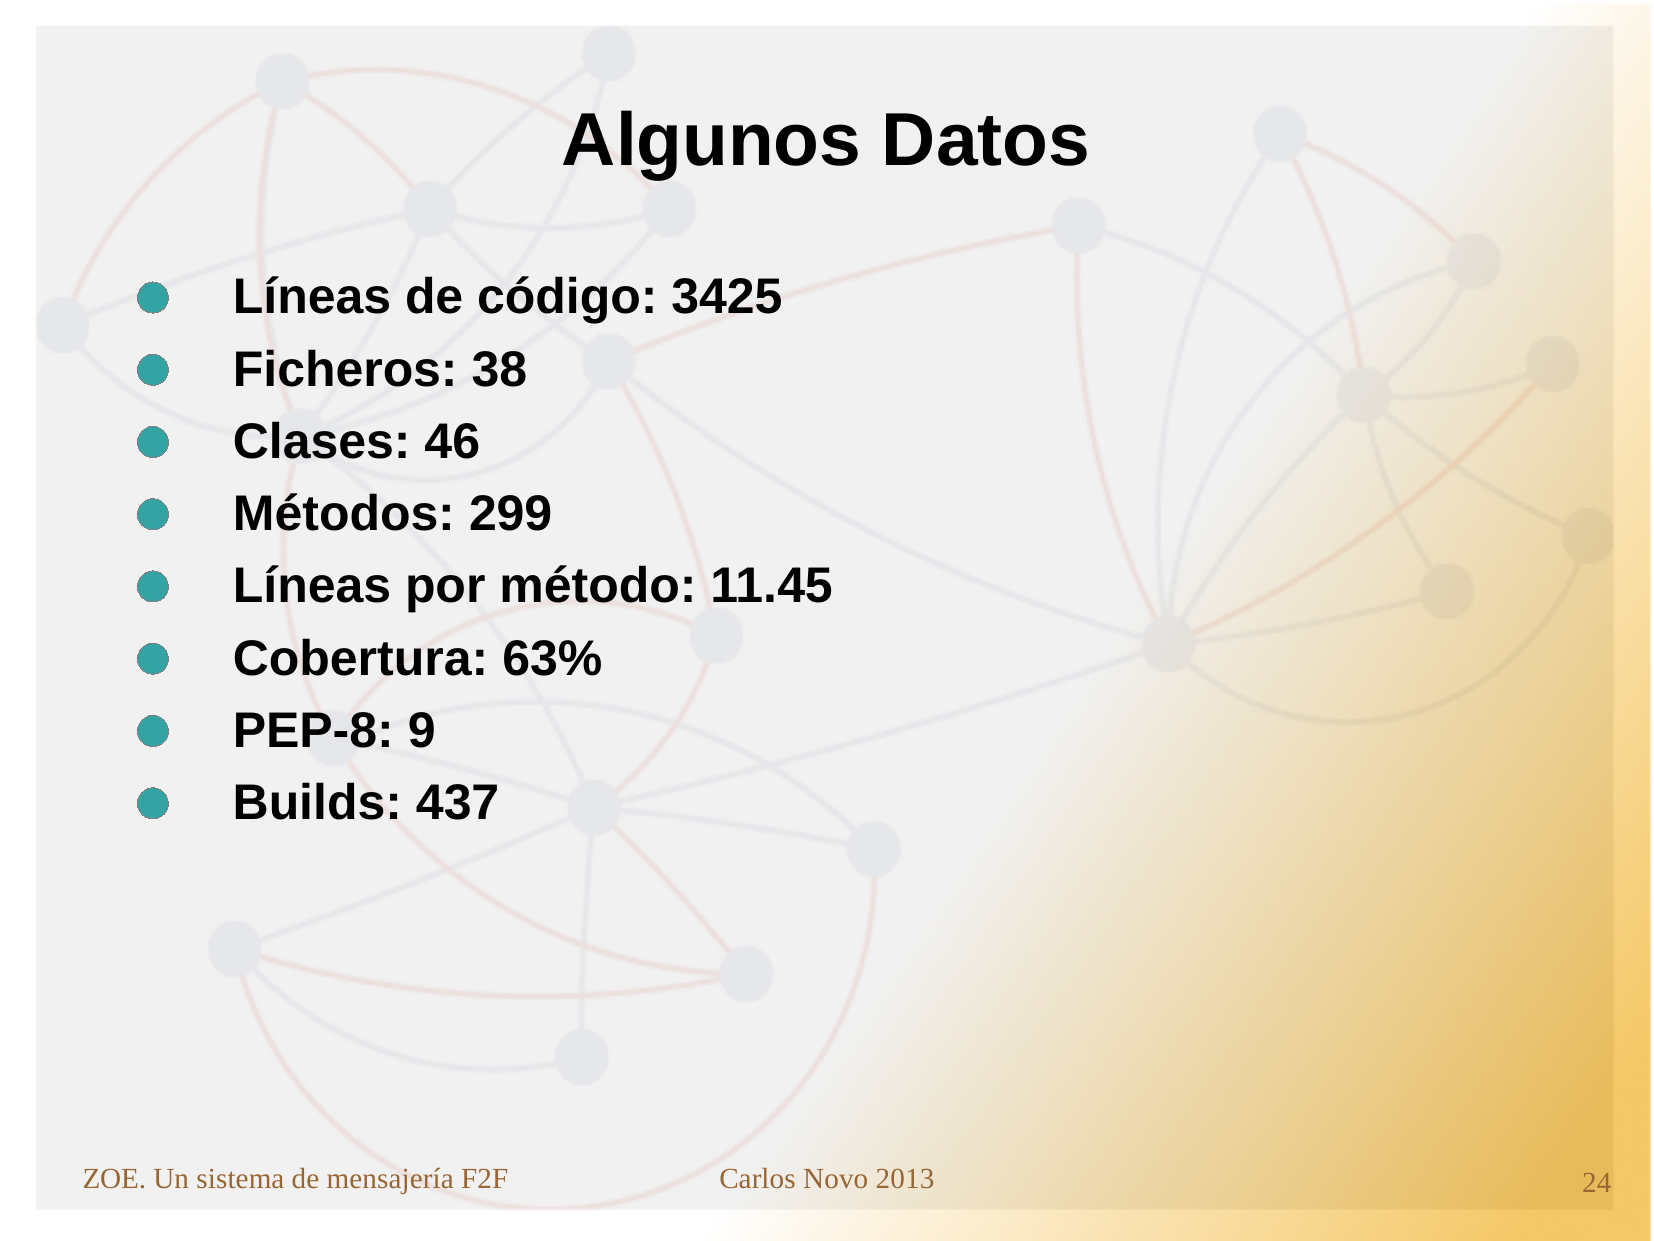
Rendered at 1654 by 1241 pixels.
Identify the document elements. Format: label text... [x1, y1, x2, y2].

text_box [137, 570, 169, 602]
text_box Métodos: 299 [218, 477, 574, 550]
text_box Clases: 46 [218, 405, 501, 477]
text_box Ficheros: 38 [218, 333, 549, 406]
picture [0, 0, 1654, 1241]
text_box [137, 426, 169, 458]
text_box [137, 281, 169, 314]
text_box Líneas de código: 3425 [218, 261, 809, 334]
text_box [137, 643, 169, 675]
text_box [137, 354, 169, 386]
text_box [137, 787, 169, 819]
text_box Cobertura: 63% [218, 622, 639, 695]
text_box Algunos Datos [505, 95, 1148, 185]
text_box [137, 498, 169, 530]
text_box Líneas por método: 11.45 [218, 550, 860, 623]
text_box [137, 715, 169, 747]
text_box PEP-8: 9 [218, 694, 470, 767]
text_box Builds: 437 [218, 767, 535, 840]
